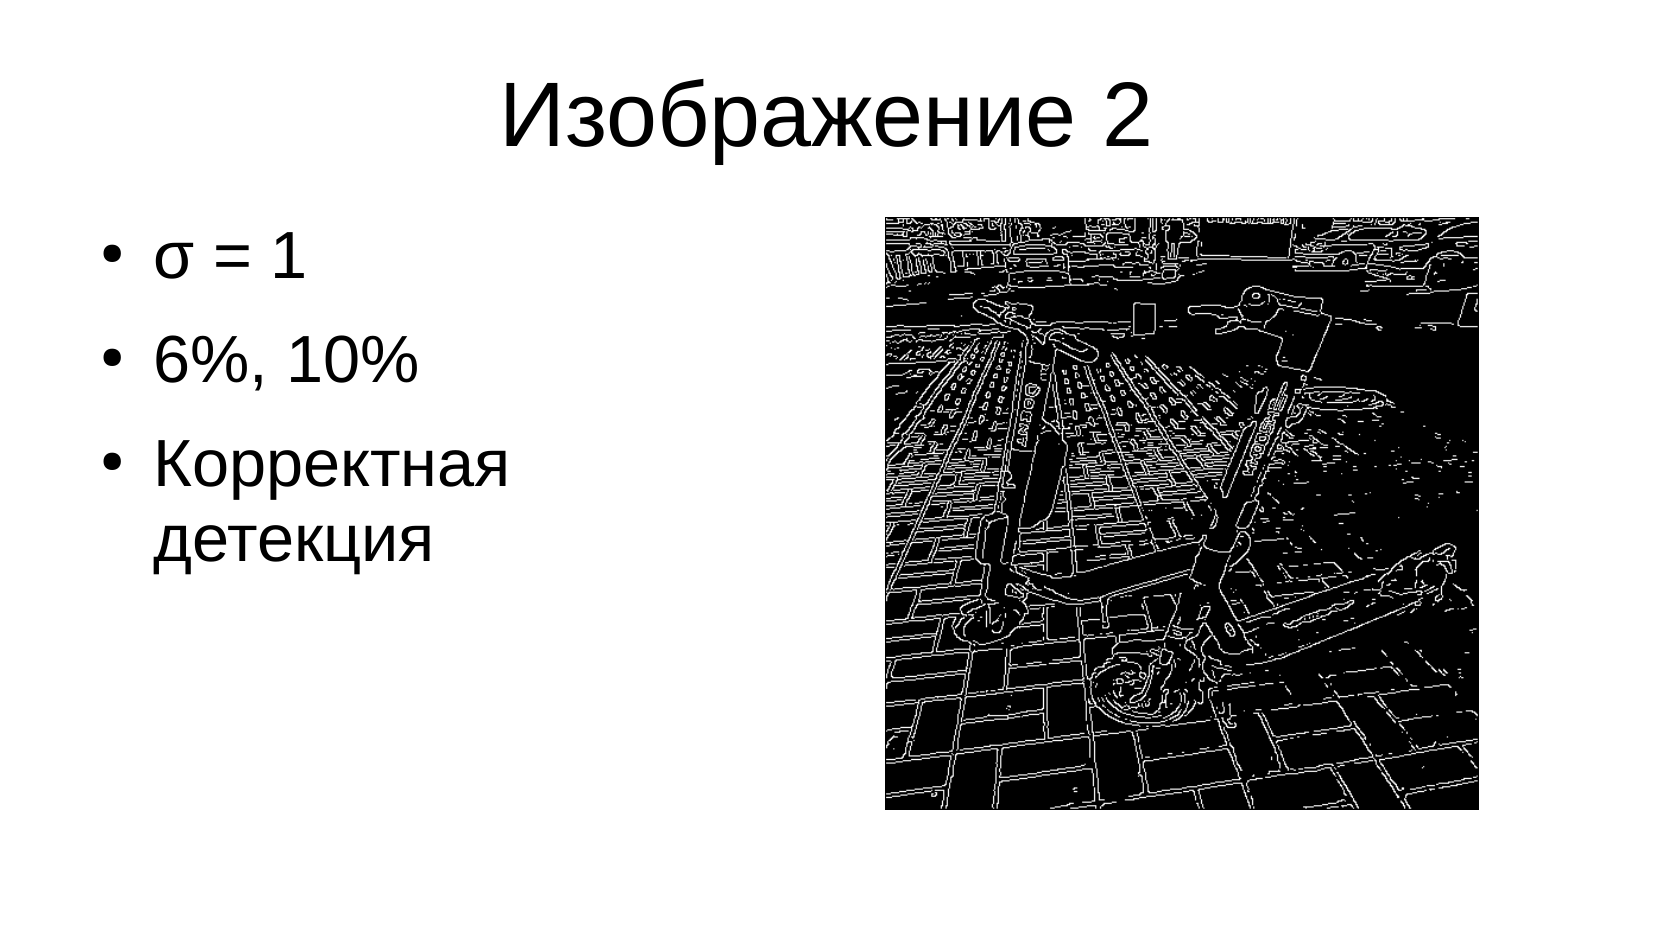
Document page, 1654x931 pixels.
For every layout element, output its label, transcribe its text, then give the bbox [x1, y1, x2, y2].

title Изображение 2 [82, 37, 1571, 193]
list σ = 1 6%, 10% Корректная детекция [82, 217, 809, 758]
picture [885, 217, 1479, 810]
